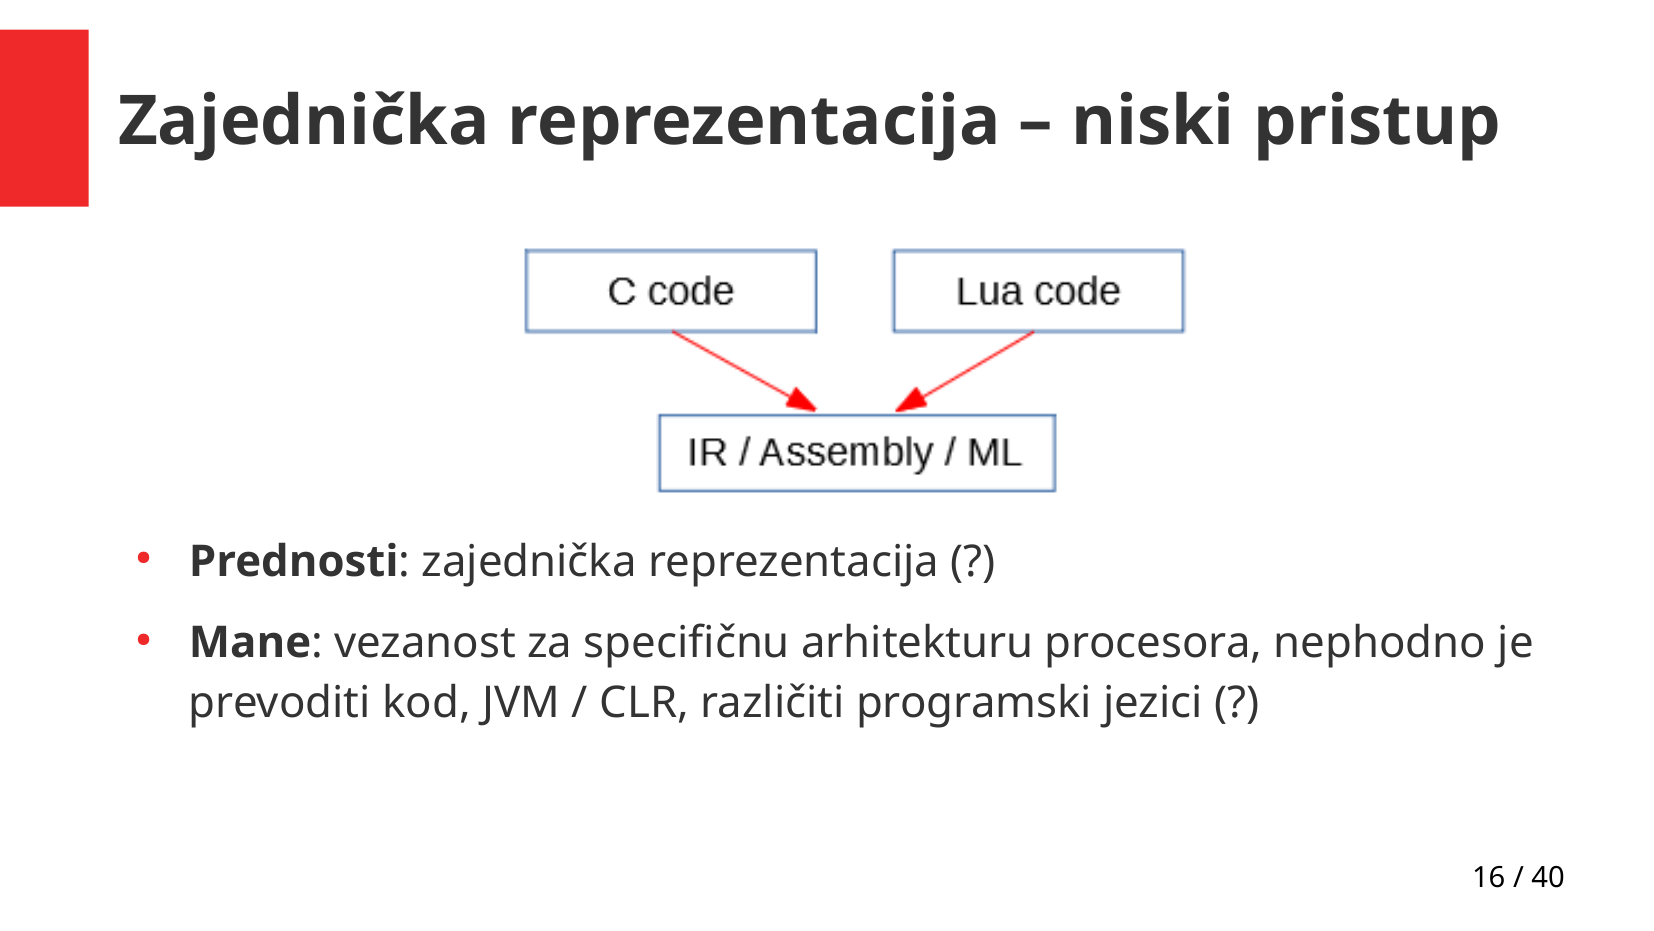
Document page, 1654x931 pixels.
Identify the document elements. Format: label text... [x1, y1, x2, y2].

list Prednosti: zajednička reprezentacija (?) Mane: vezanost za specifičnu arhitekturu procesora, nephodno je prevoditi kod, JVM / CLR, različiti programski jezici (?) [118, 529, 1595, 797]
picture [512, 236, 1200, 504]
title Zajednička reprezentacija – niski pristup [118, 29, 1595, 207]
